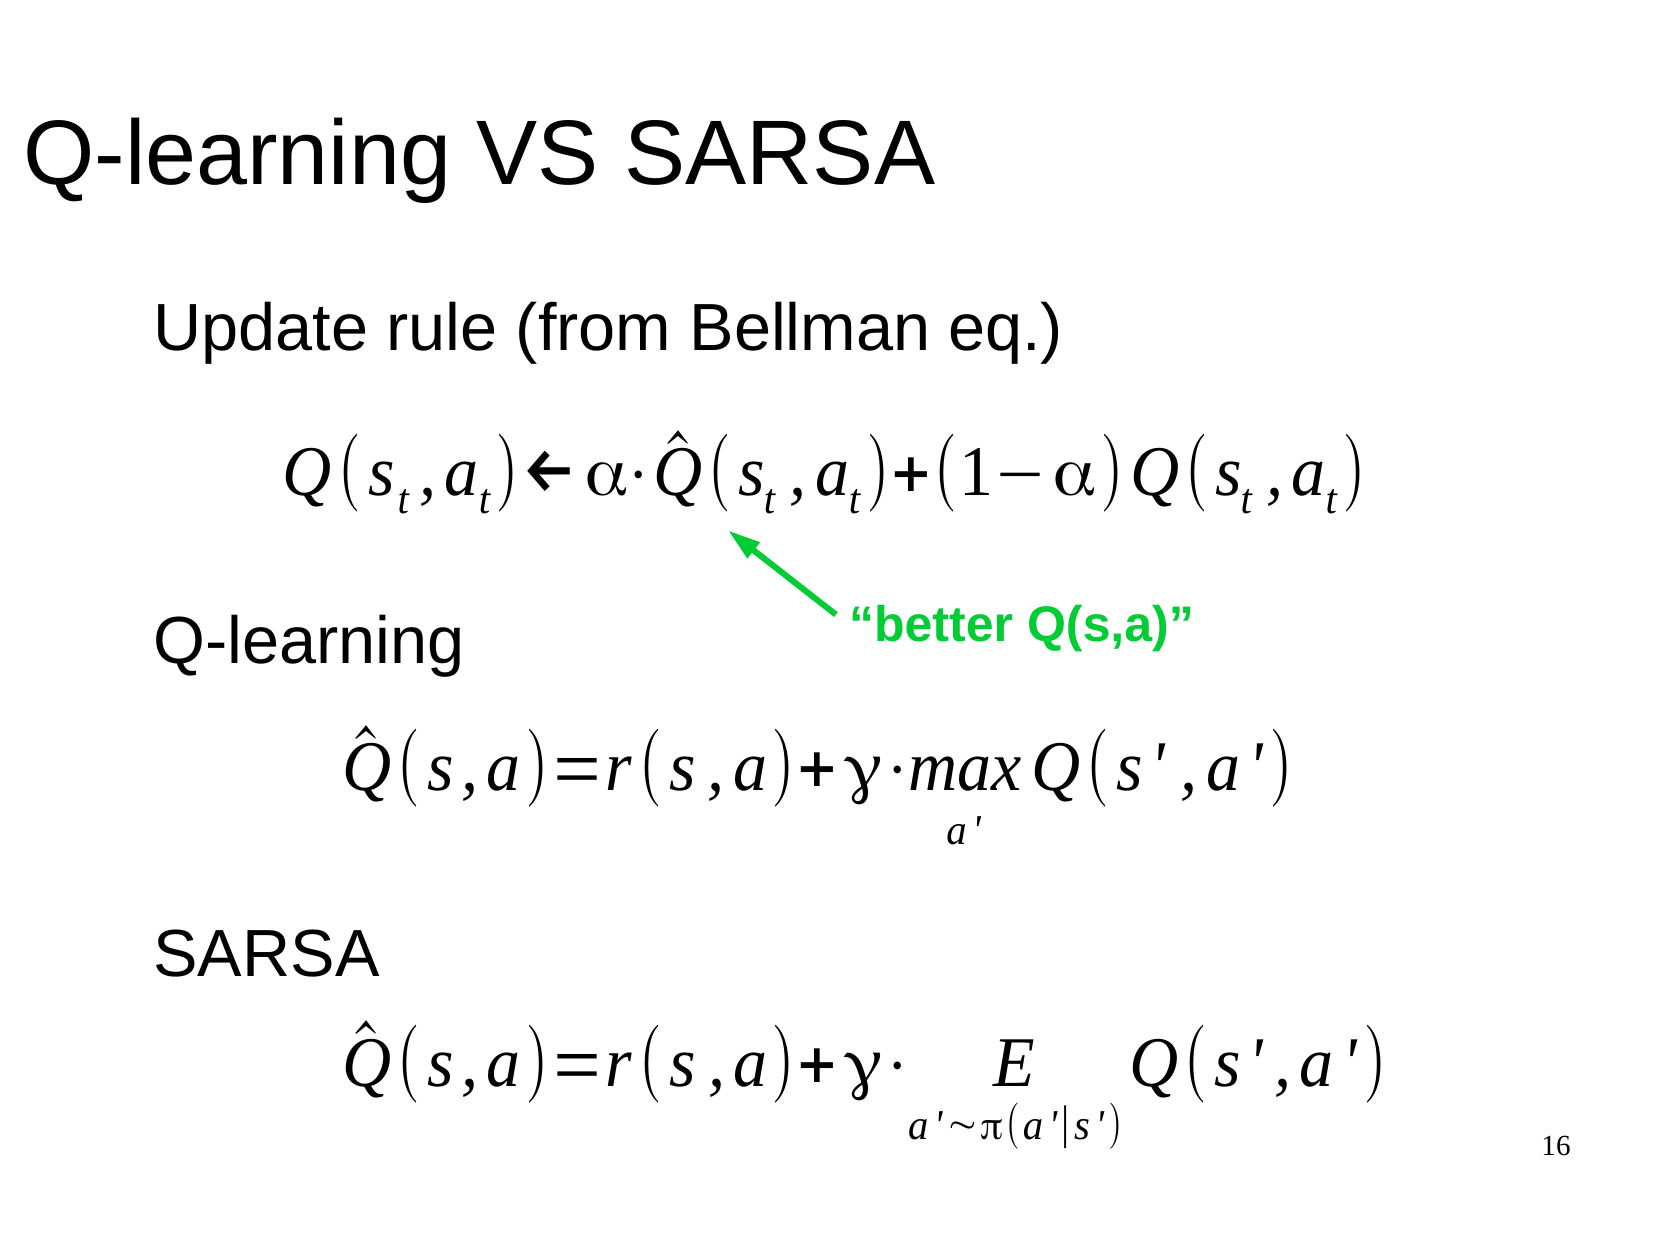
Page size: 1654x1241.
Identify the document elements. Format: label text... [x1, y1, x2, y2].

title Q-learning VS SARSA [23, 49, 1512, 257]
chart [265, 424, 1383, 523]
list Update rule (from Bellman eq.) Q-learning SARSA [82, 290, 1571, 1010]
chart [324, 719, 1309, 855]
chart [325, 1014, 1405, 1153]
text_box “better Q(s,a)” [831, 586, 1213, 717]
